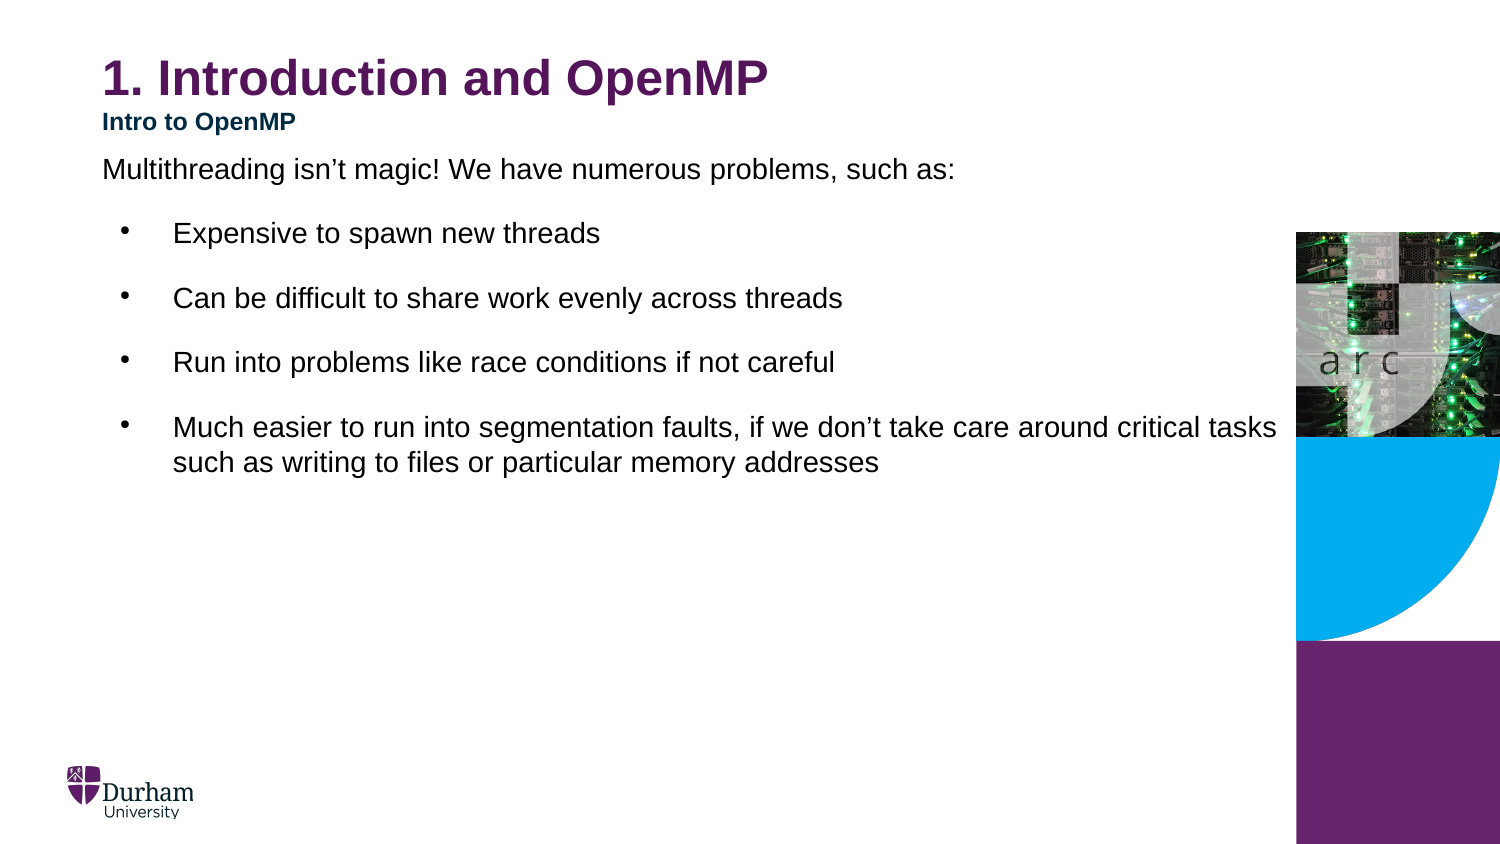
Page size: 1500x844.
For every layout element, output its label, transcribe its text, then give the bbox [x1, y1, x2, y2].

picture [67, 766, 193, 819]
list Multithreading isn’t magic! We have numerous problems, such as: Expensive to spawn new threads Can be difficult to share work evenly across threads Run into problems like race conditions if not careful Much easier to run into segmentation faults, if we don’t take care around critical tasks such as writing to files or particular memory addresses [101, 150, 1297, 488]
text_box [1296, 640, 1500, 844]
picture [1332, 467, 1500, 640]
title 1. Introduction and OpenMP Intro to OpenMP [101, 45, 1399, 187]
picture [1296, 232, 1500, 436]
